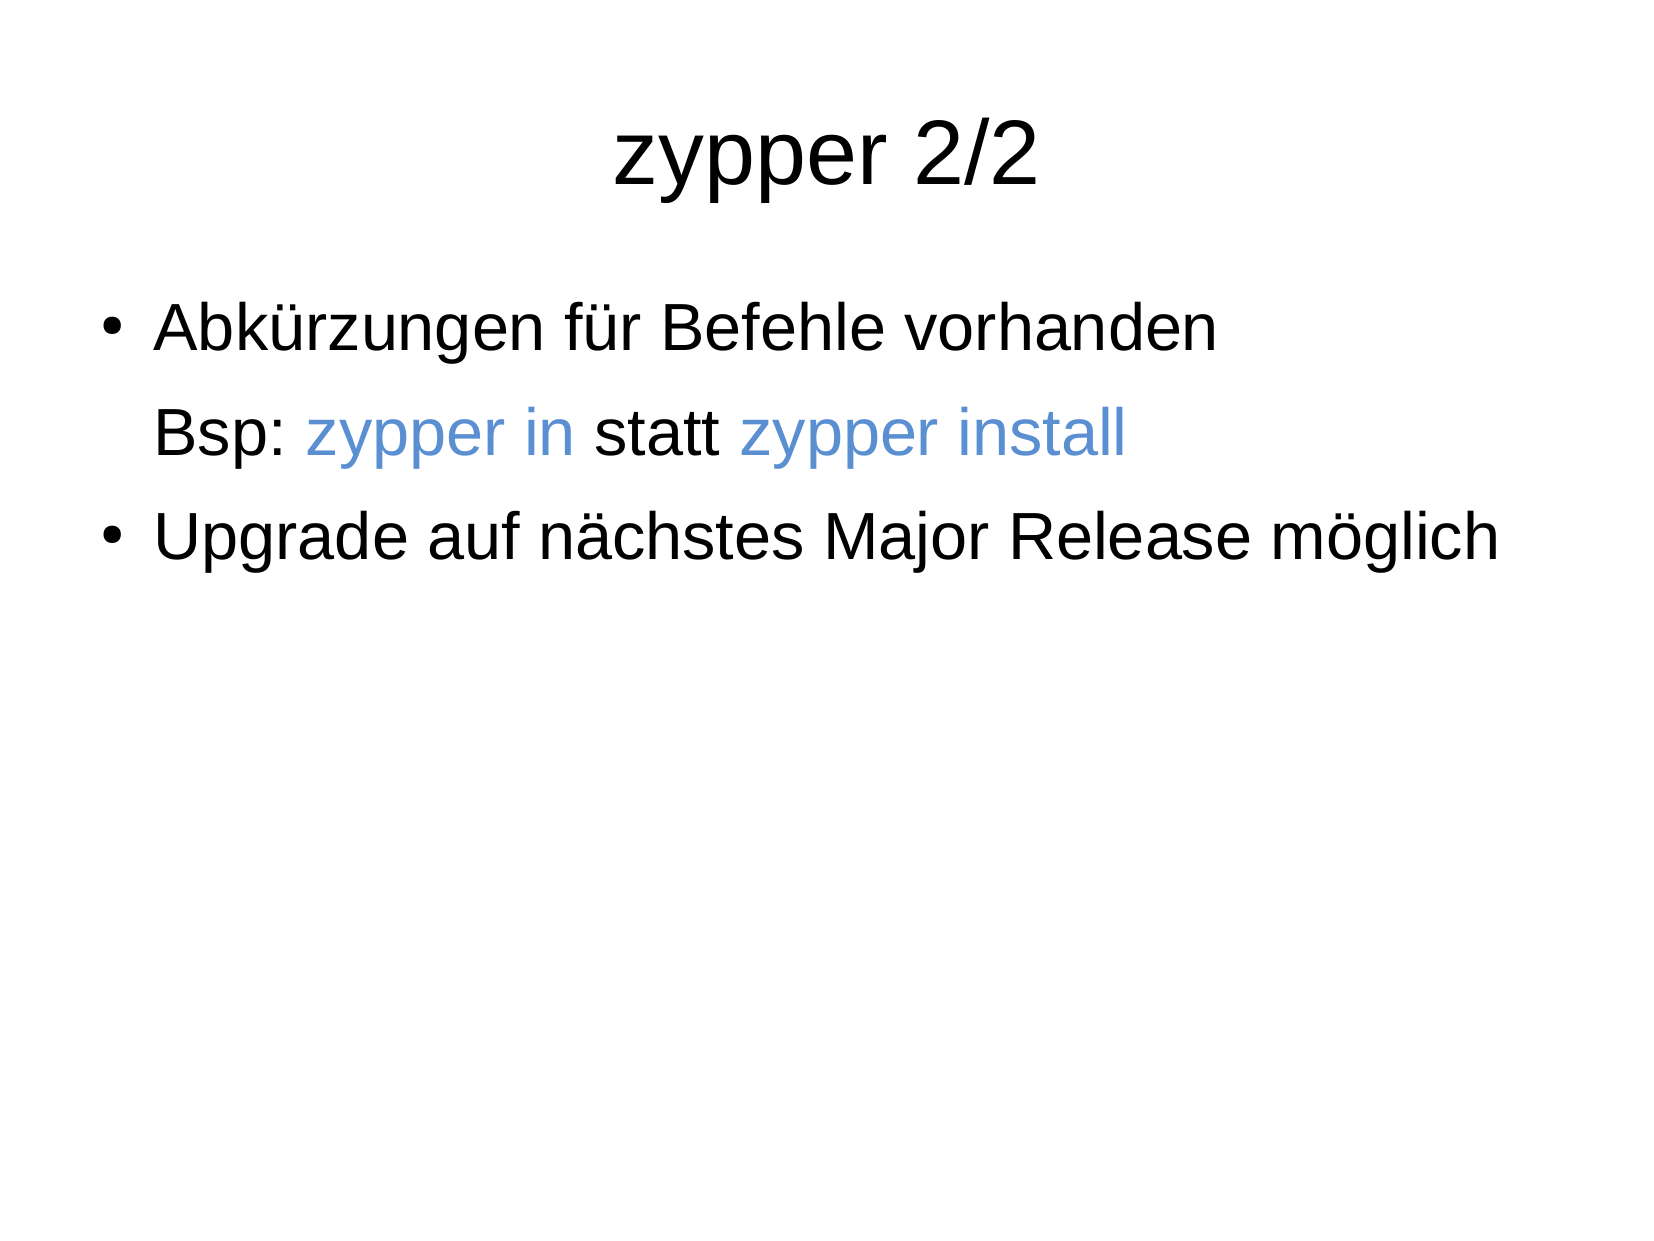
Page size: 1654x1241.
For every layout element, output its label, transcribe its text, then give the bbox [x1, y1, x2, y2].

title zypper 2/2 [82, 49, 1571, 257]
list Abkürzungen für Befehle vorhanden Bsp: zypper in statt zypper install Upgrade auf nächstes Major Release möglich [82, 290, 1571, 1010]
